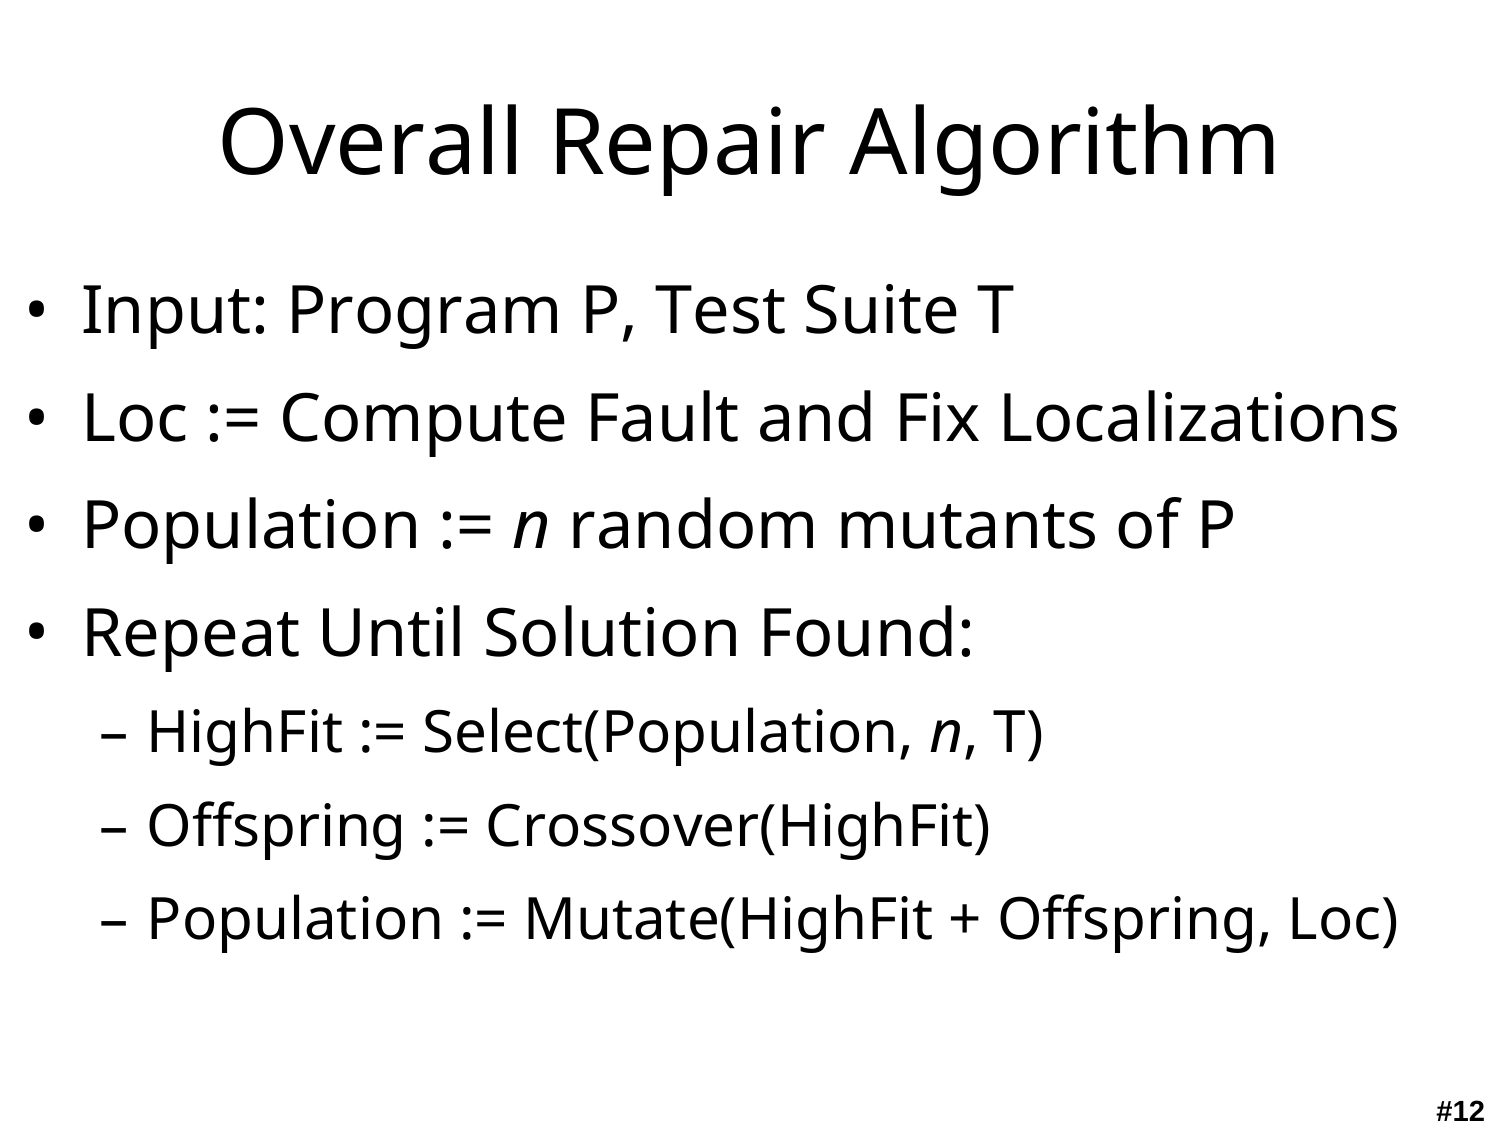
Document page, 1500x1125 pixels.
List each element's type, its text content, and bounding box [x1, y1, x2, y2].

title Overall Repair Algorithm [24, 45, 1476, 233]
list Input: Program P, Test Suite T Loc := Compute Fault and Fix Localizations Population := n random mutants of P Repeat Until Solution Found: HighFit := Select(Population, n, T) Offspring := Crossover(HighFit) Population := Mutate(HighFit + Offspring, Loc) [24, 262, 1476, 1101]
